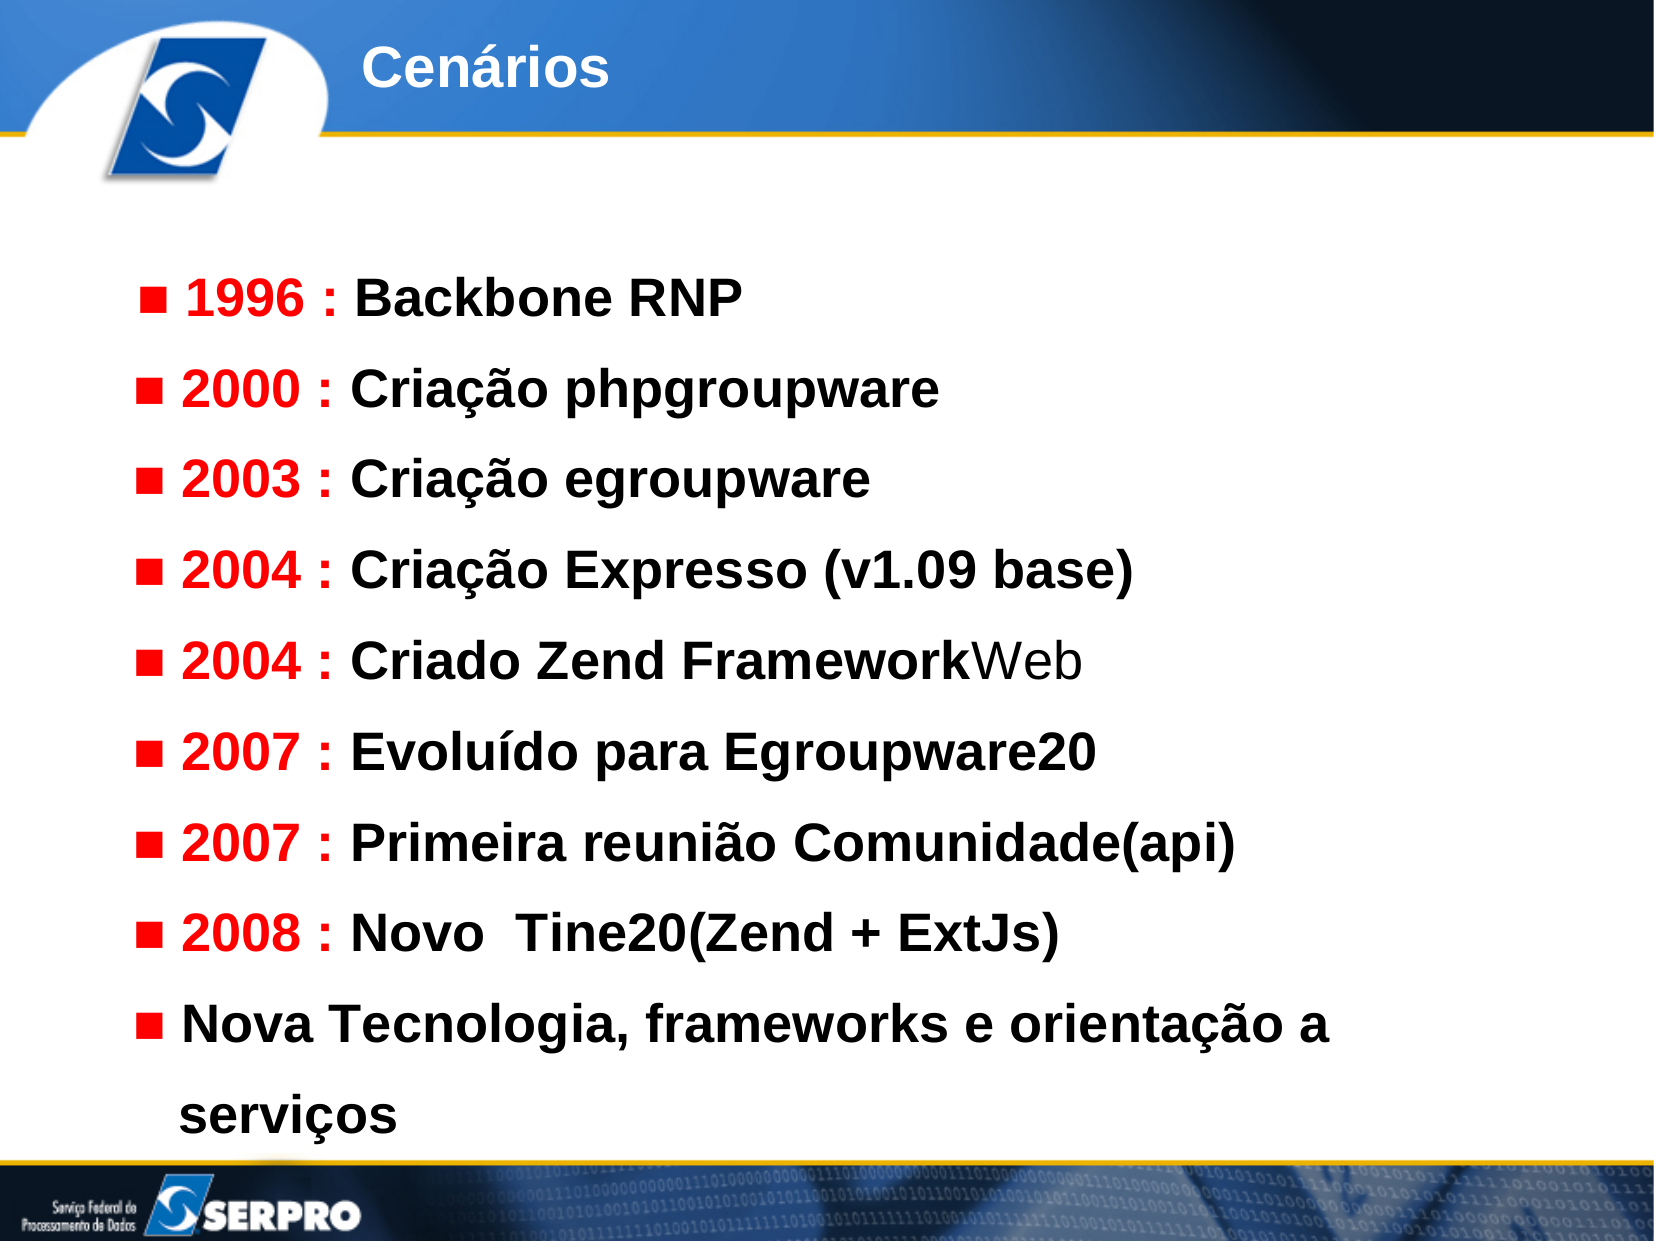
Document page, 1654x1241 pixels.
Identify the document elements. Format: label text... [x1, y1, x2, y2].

text_box ■ 1996 : Backbone RNP ■ 2000 : Criação phpgroupware ■ 2003 : Criação egroupware ■ 2004 : Criação Expresso (v1.09 base) ■ 2004 : Criado Zend FrameworkWeb ■ 2007 : Evoluído para Egroupware20 ■ 2007 : Primeira reunião Comunidade(api) ■ 2008 : Novo Tine20(Zend + ExtJs) ■ Nova Tecnologia, frameworks e orientação a serviços [88, 229, 1595, 1123]
picture [0, 0, 1654, 1241]
title Cenários [361, 32, 1603, 102]
